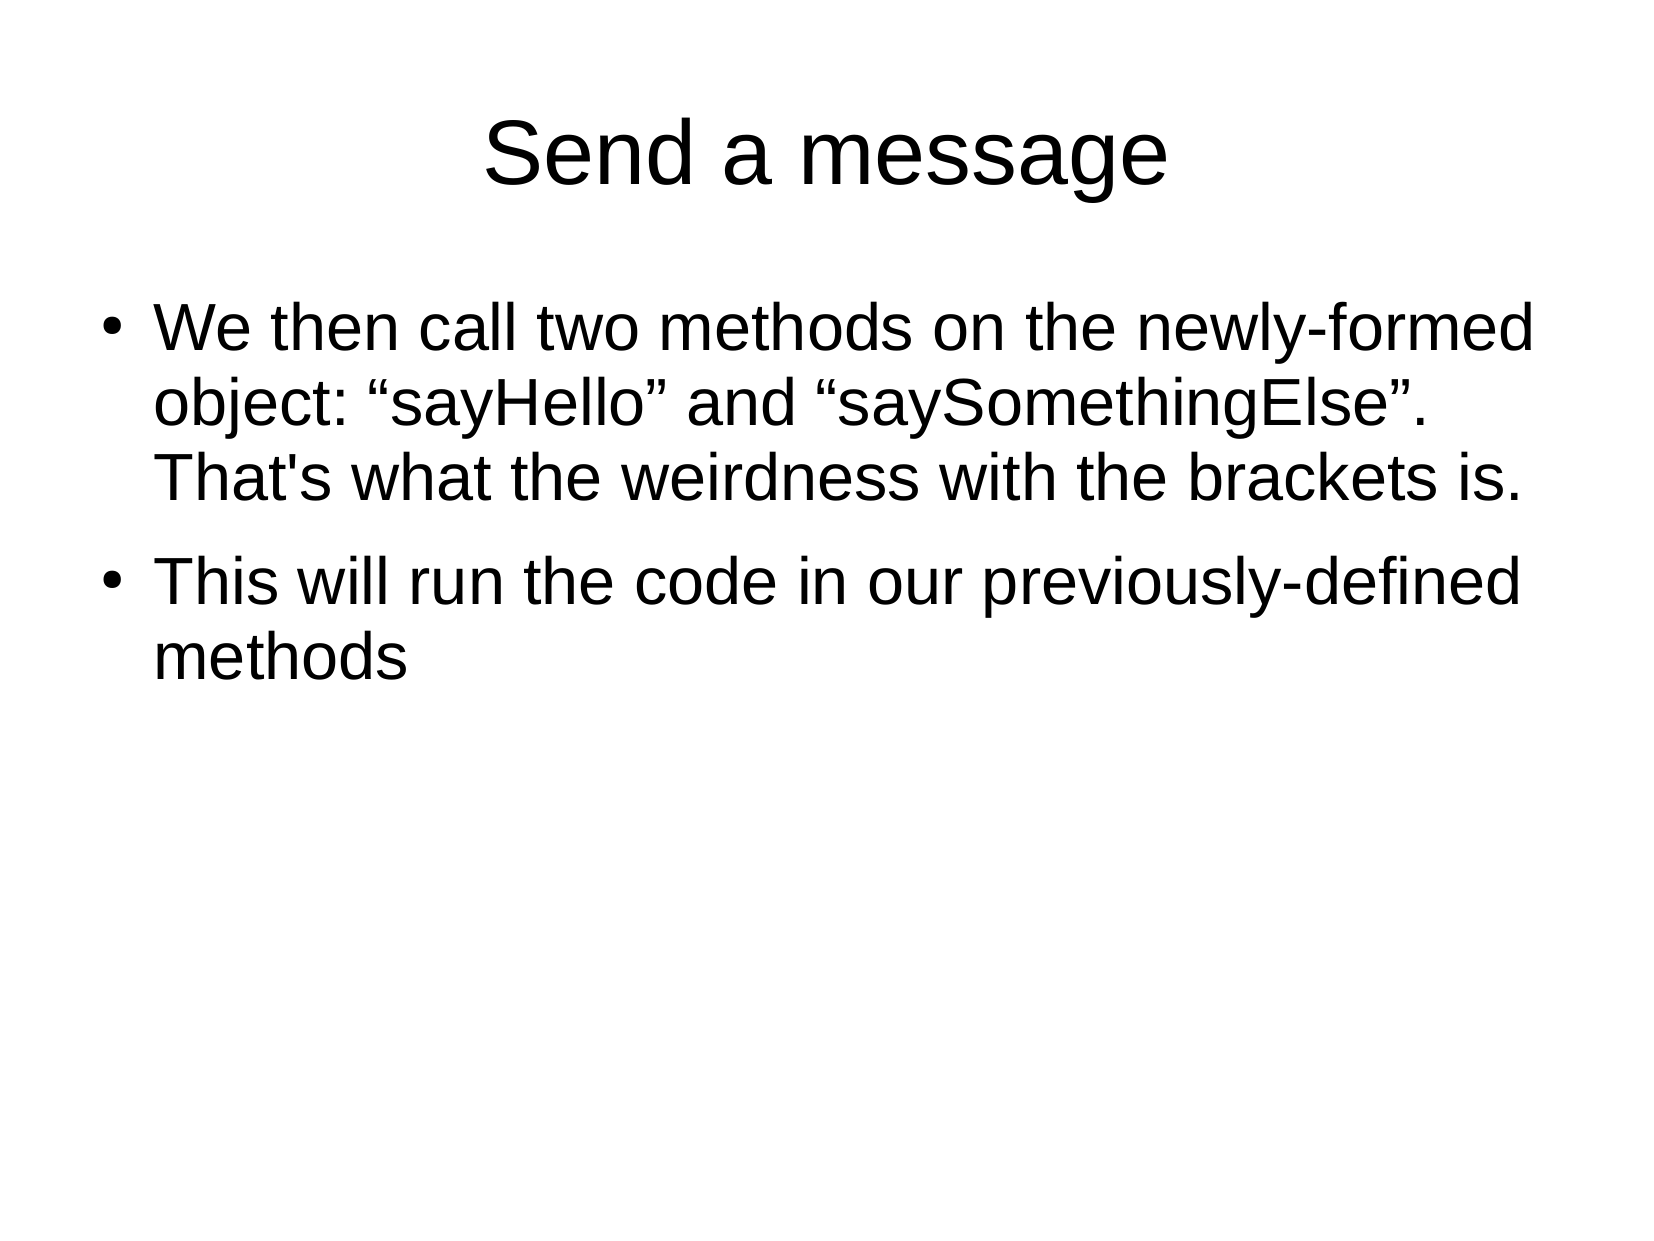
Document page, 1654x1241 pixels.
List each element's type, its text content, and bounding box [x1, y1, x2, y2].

list We then call two methods on the newly-formed object: “sayHello” and “saySomethingElse”. That's what the weirdness with the brackets is. This will run the code in our previously-defined methods [82, 290, 1571, 1010]
title Send a message [82, 49, 1571, 257]
